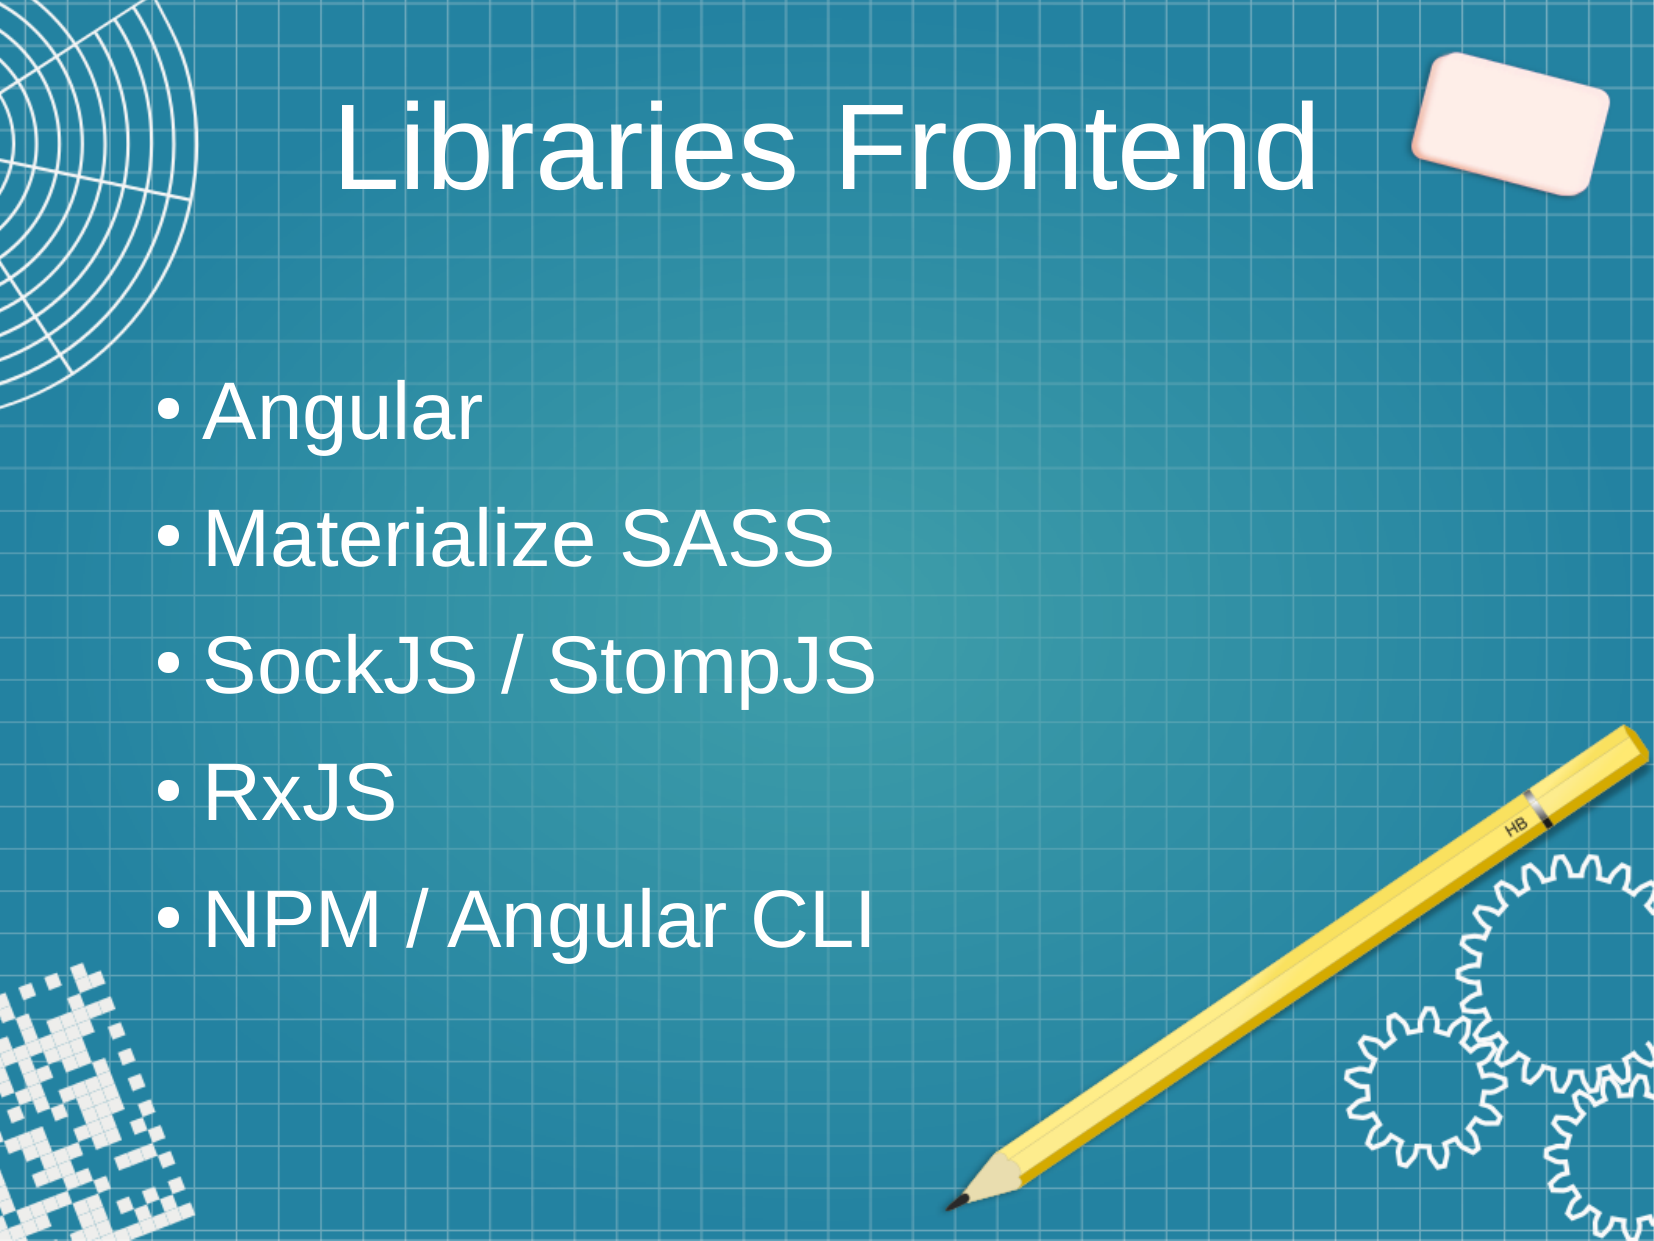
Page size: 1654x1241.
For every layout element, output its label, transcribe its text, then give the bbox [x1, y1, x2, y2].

picture [0, 0, 1654, 1241]
list Angular Materialize SASS SockJS / StompJS RxJS NPM / Angular CLI [137, 365, 1626, 968]
title Libraries Frontend [82, 5, 1571, 290]
